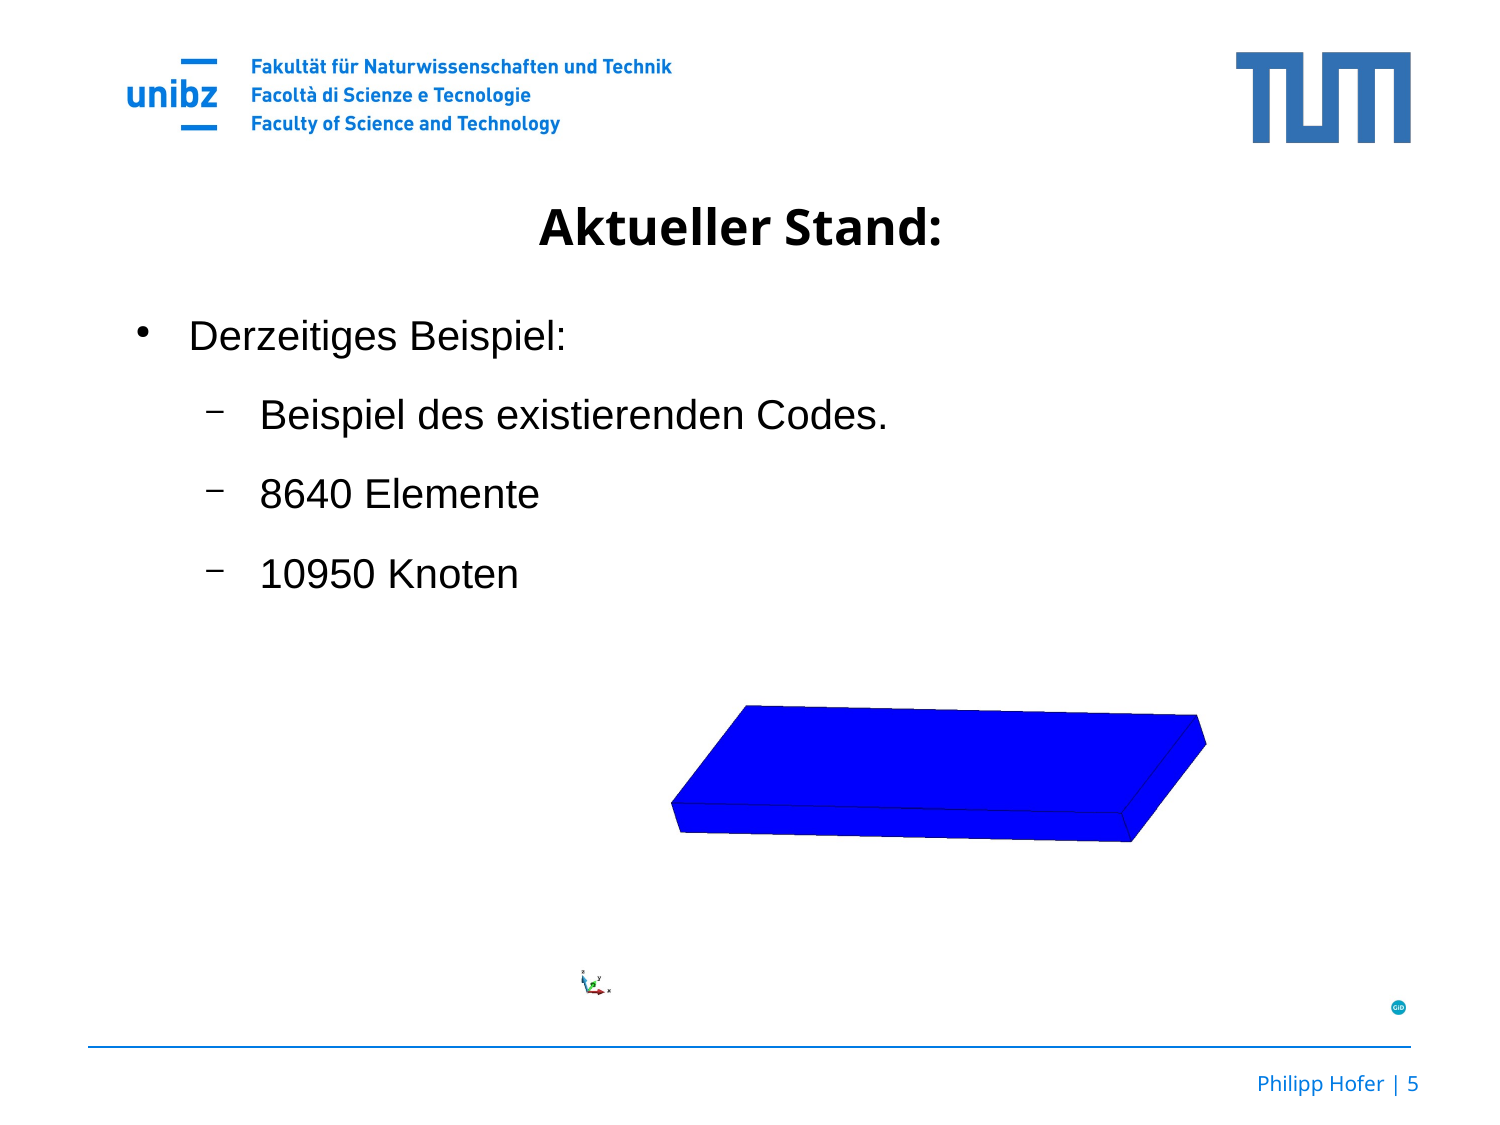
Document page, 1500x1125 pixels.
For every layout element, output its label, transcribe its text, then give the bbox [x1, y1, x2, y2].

picture [564, 602, 1406, 1015]
picture [1145, 0, 1500, 233]
text_box Derzeitiges Beispiel: Beispiel des existierenden Codes. 8640 Elemente 10950 Knoten [103, 221, 1335, 957]
text_box Aktueller Stand: [103, 137, 1397, 300]
picture [97, 28, 703, 164]
picture [1394, 1005, 1406, 1015]
